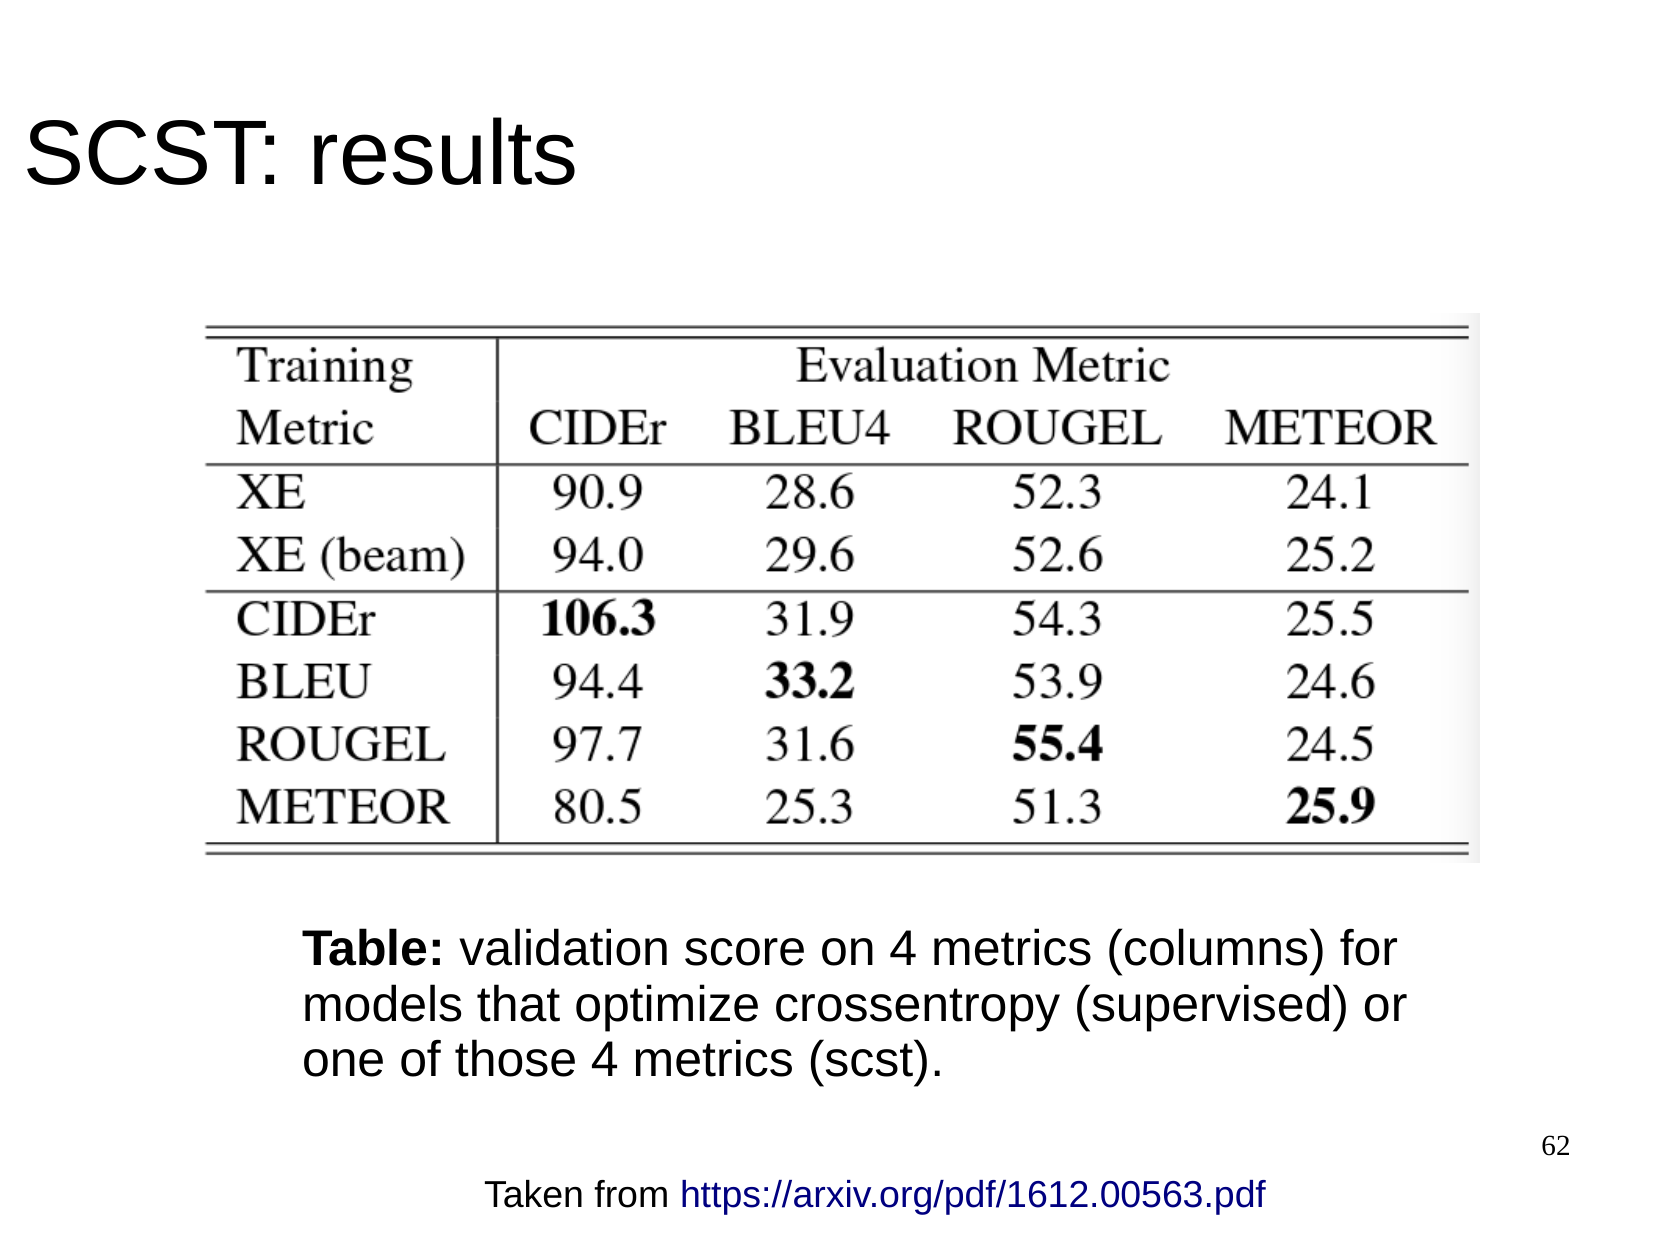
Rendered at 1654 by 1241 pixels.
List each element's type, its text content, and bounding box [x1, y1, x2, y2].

picture [199, 313, 1480, 863]
text_box Table: validation score on 4 metrics (columns) for models that optimize crossentropy (supervised) or one of those 4 metrics (scst). [287, 912, 1442, 1097]
list [75, 323, 1646, 1241]
text_box Taken from https://arxiv.org/pdf/1612.00563.pdf [469, 1166, 1395, 1224]
title SCST: results [23, 49, 1512, 257]
